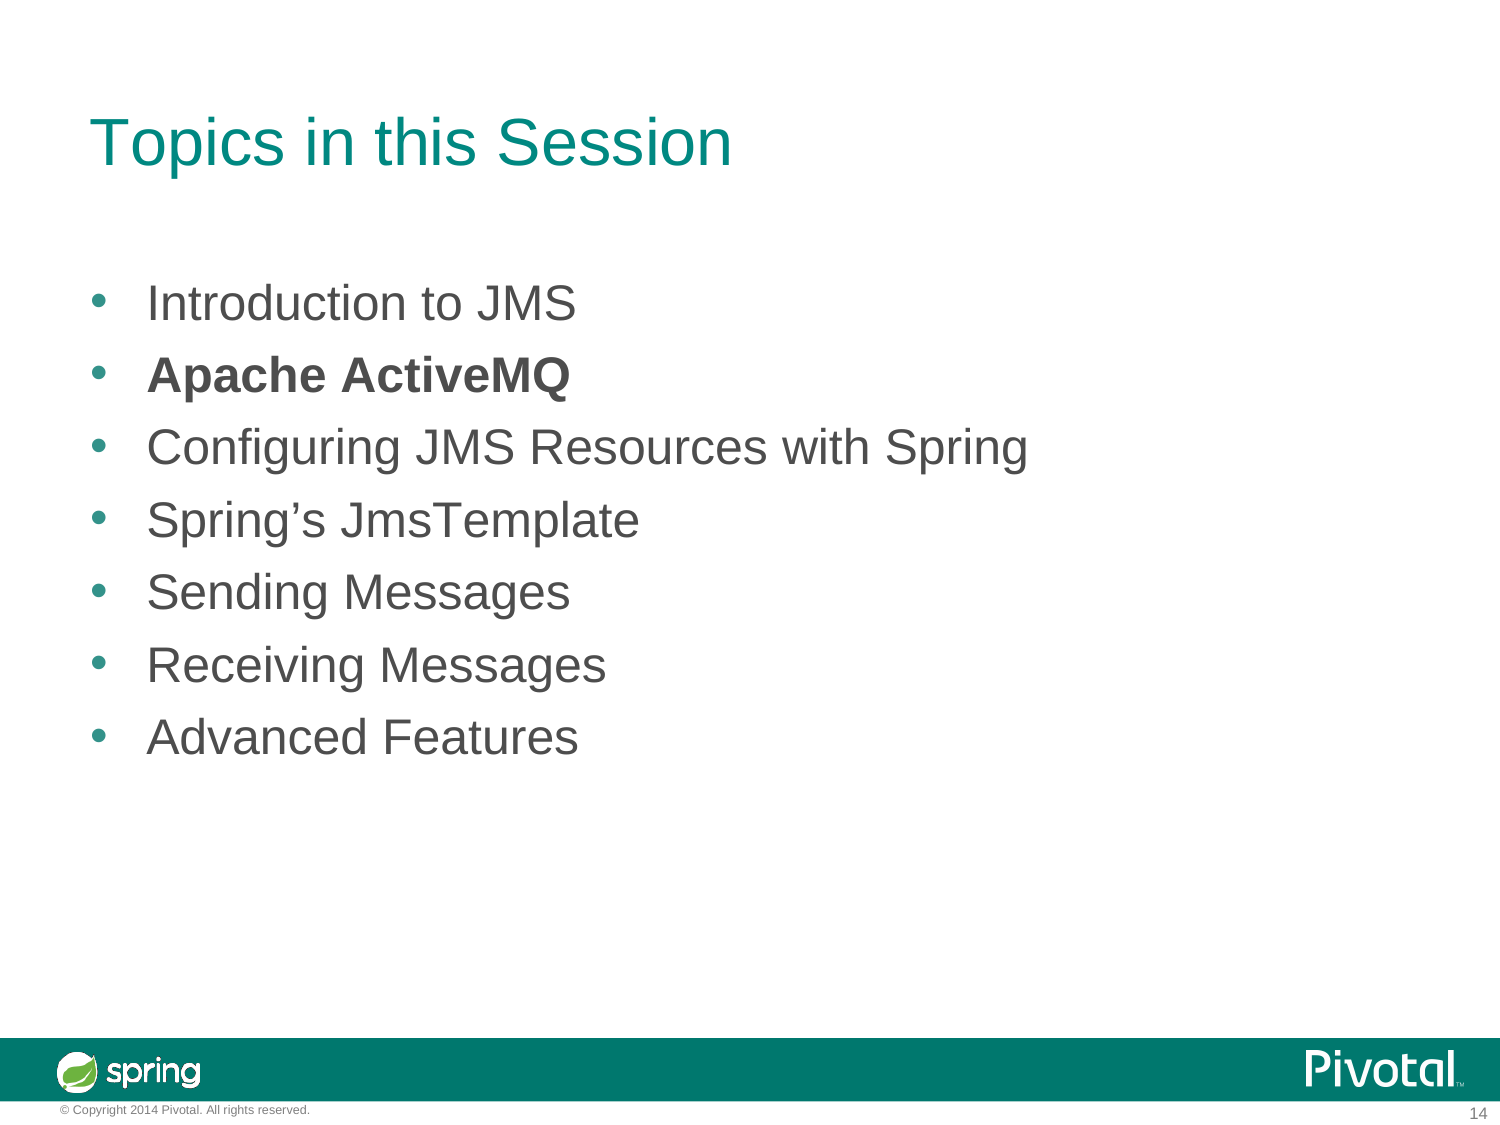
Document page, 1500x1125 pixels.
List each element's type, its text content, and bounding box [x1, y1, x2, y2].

title Topics in this Session [75, 44, 1426, 233]
picture [32, 1041, 210, 1103]
picture [1306, 1050, 1464, 1087]
list Introduction to JMS Apache ActiveMQ Configuring JMS Resources with Spring Spring’s JmsTemplate Sending Messages Receiving Messages Advanced Features [75, 262, 1426, 1005]
